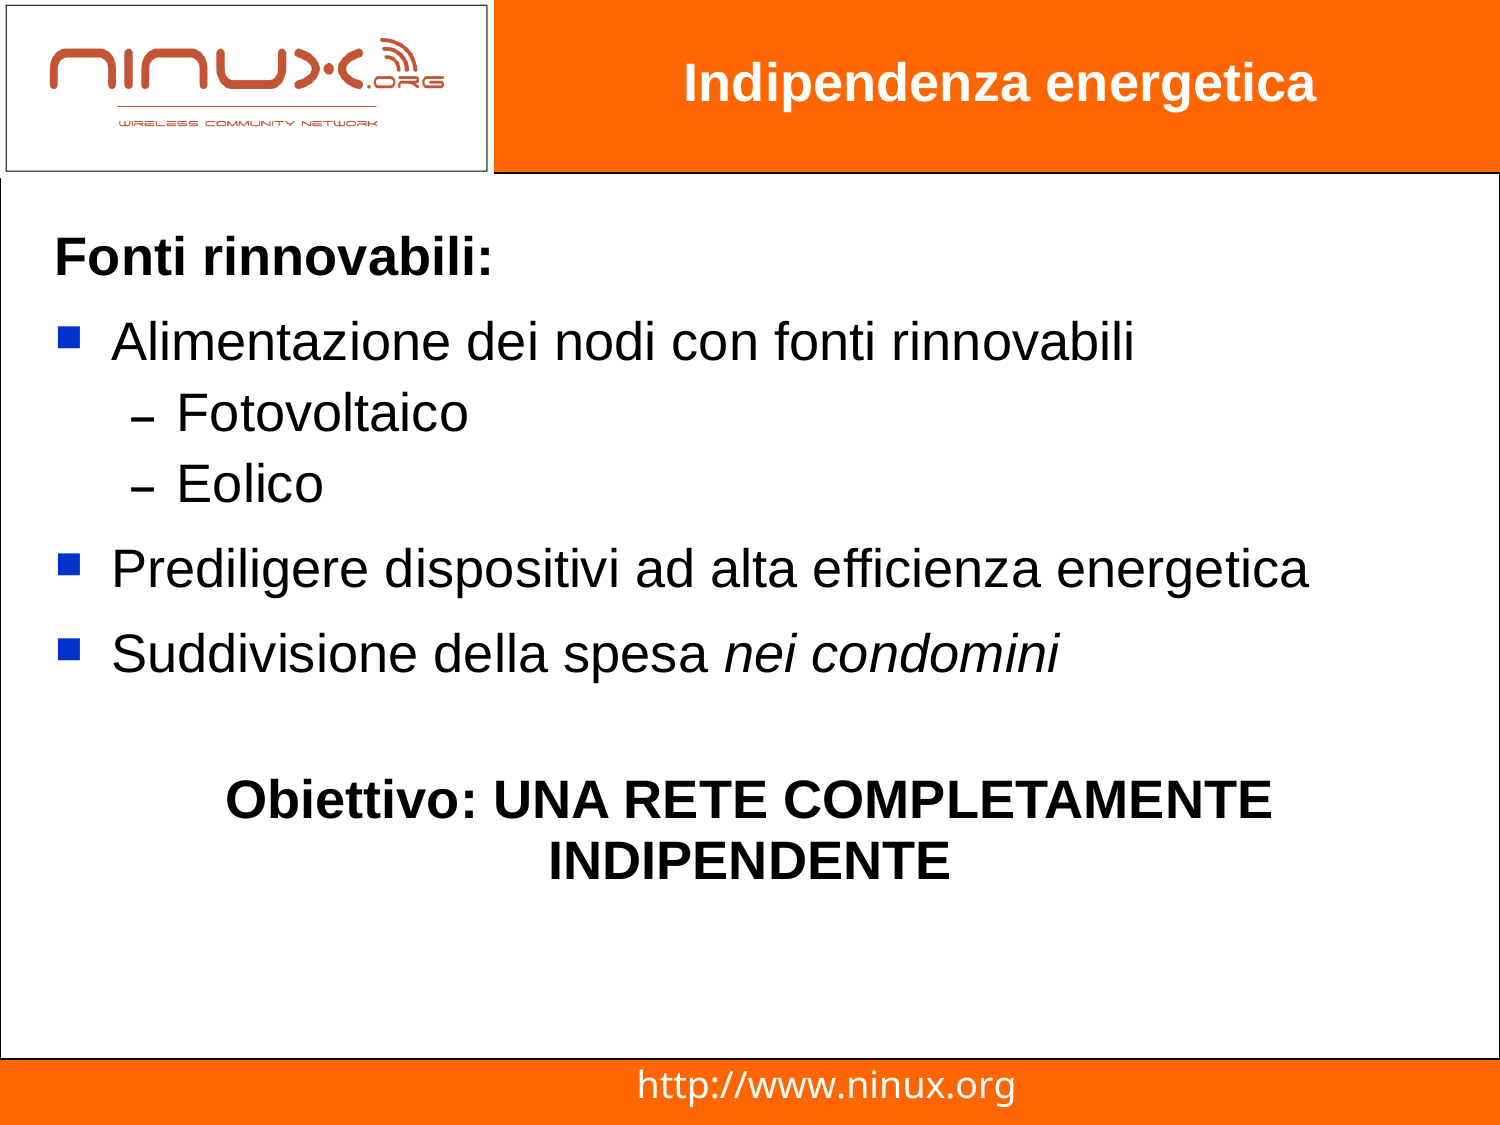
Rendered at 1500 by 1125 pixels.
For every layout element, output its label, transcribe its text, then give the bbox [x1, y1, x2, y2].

picture [0, 0, 494, 178]
list Fonti rinnovabili: Alimentazione dei nodi con fonti rinnovabili Fotovoltaico Eolico Prediligere dispositivi ad alta efficienza energetica Suddivisione della spesa nei condomini Obiettivo: UNA RETE COMPLETAMENTE INDIPENDENTE [39, 219, 1461, 1045]
title Indipendenza energetica [501, 0, 1500, 165]
text_box http://www.ninux.org [621, 1053, 1159, 1125]
